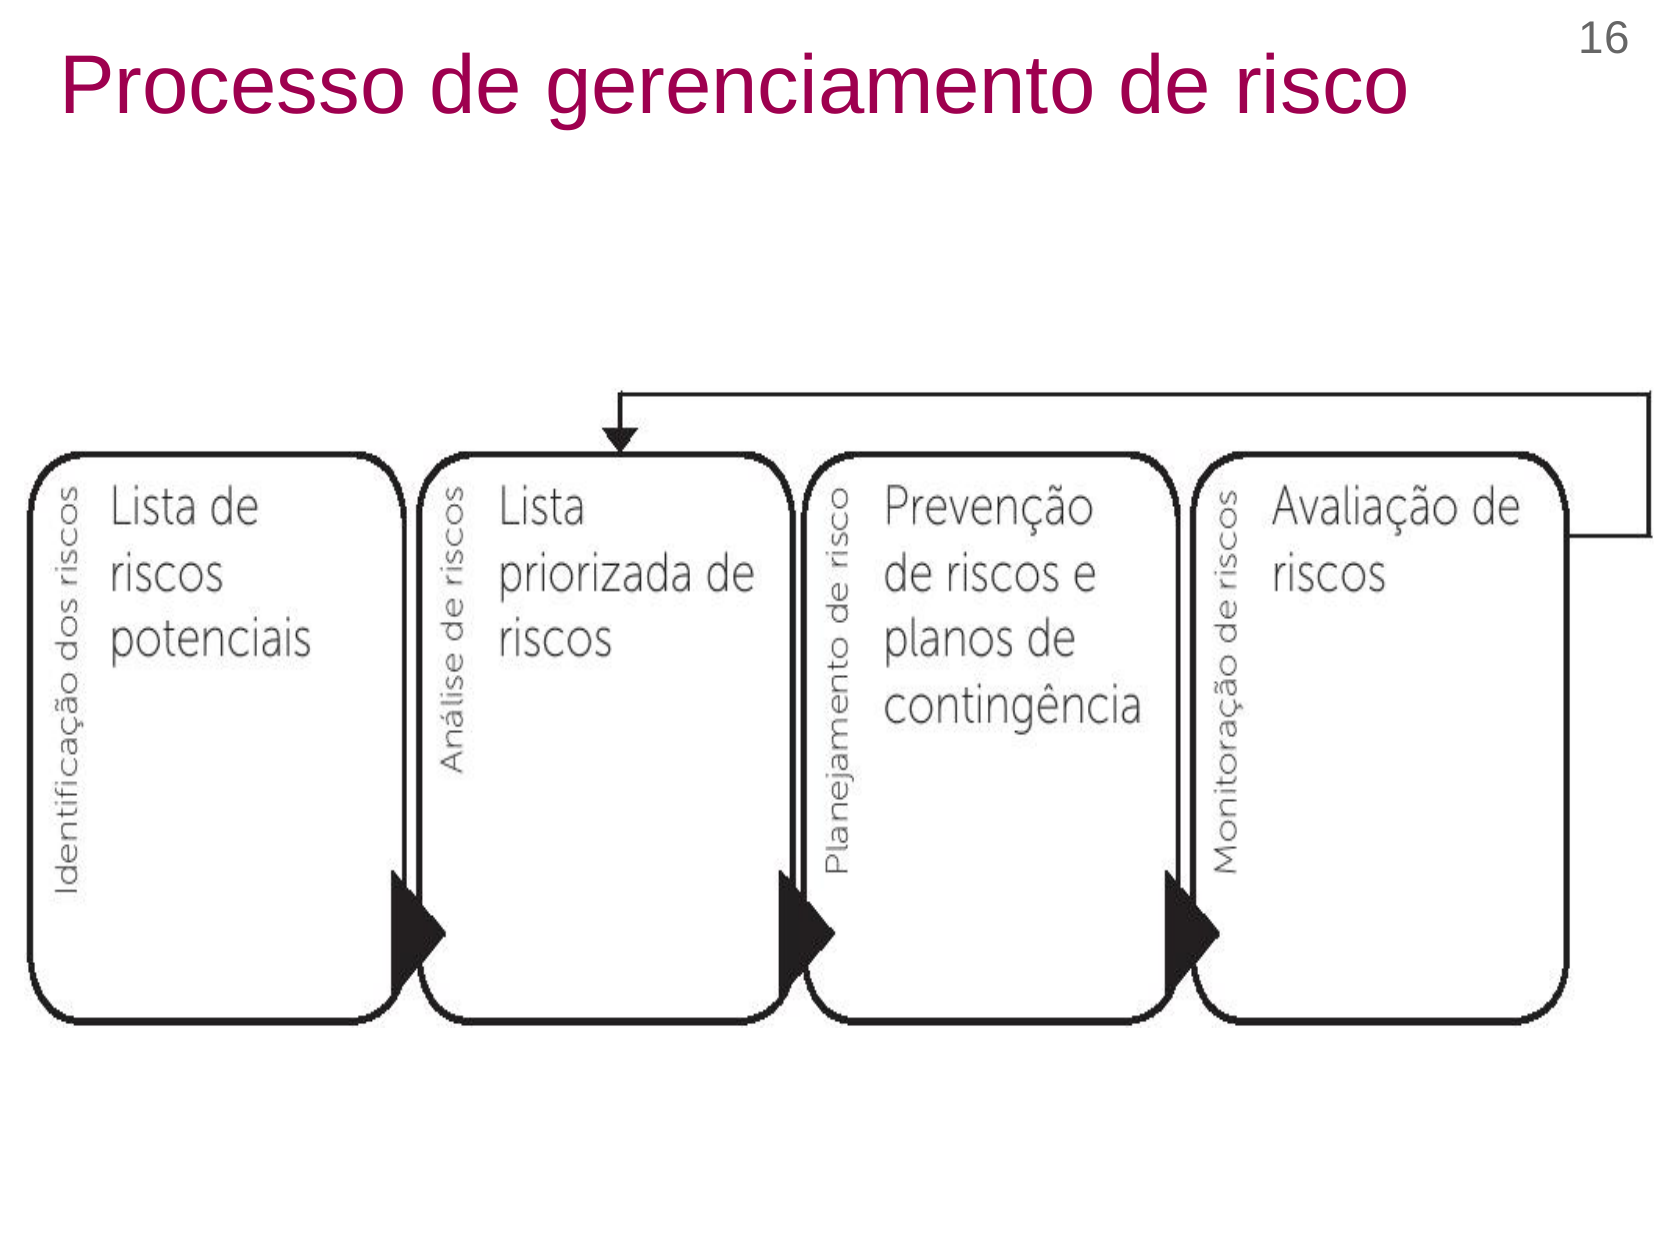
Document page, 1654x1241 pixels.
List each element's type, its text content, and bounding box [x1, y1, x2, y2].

picture [24, 387, 1654, 1028]
title Processo de gerenciamento de risco [59, 29, 1595, 148]
